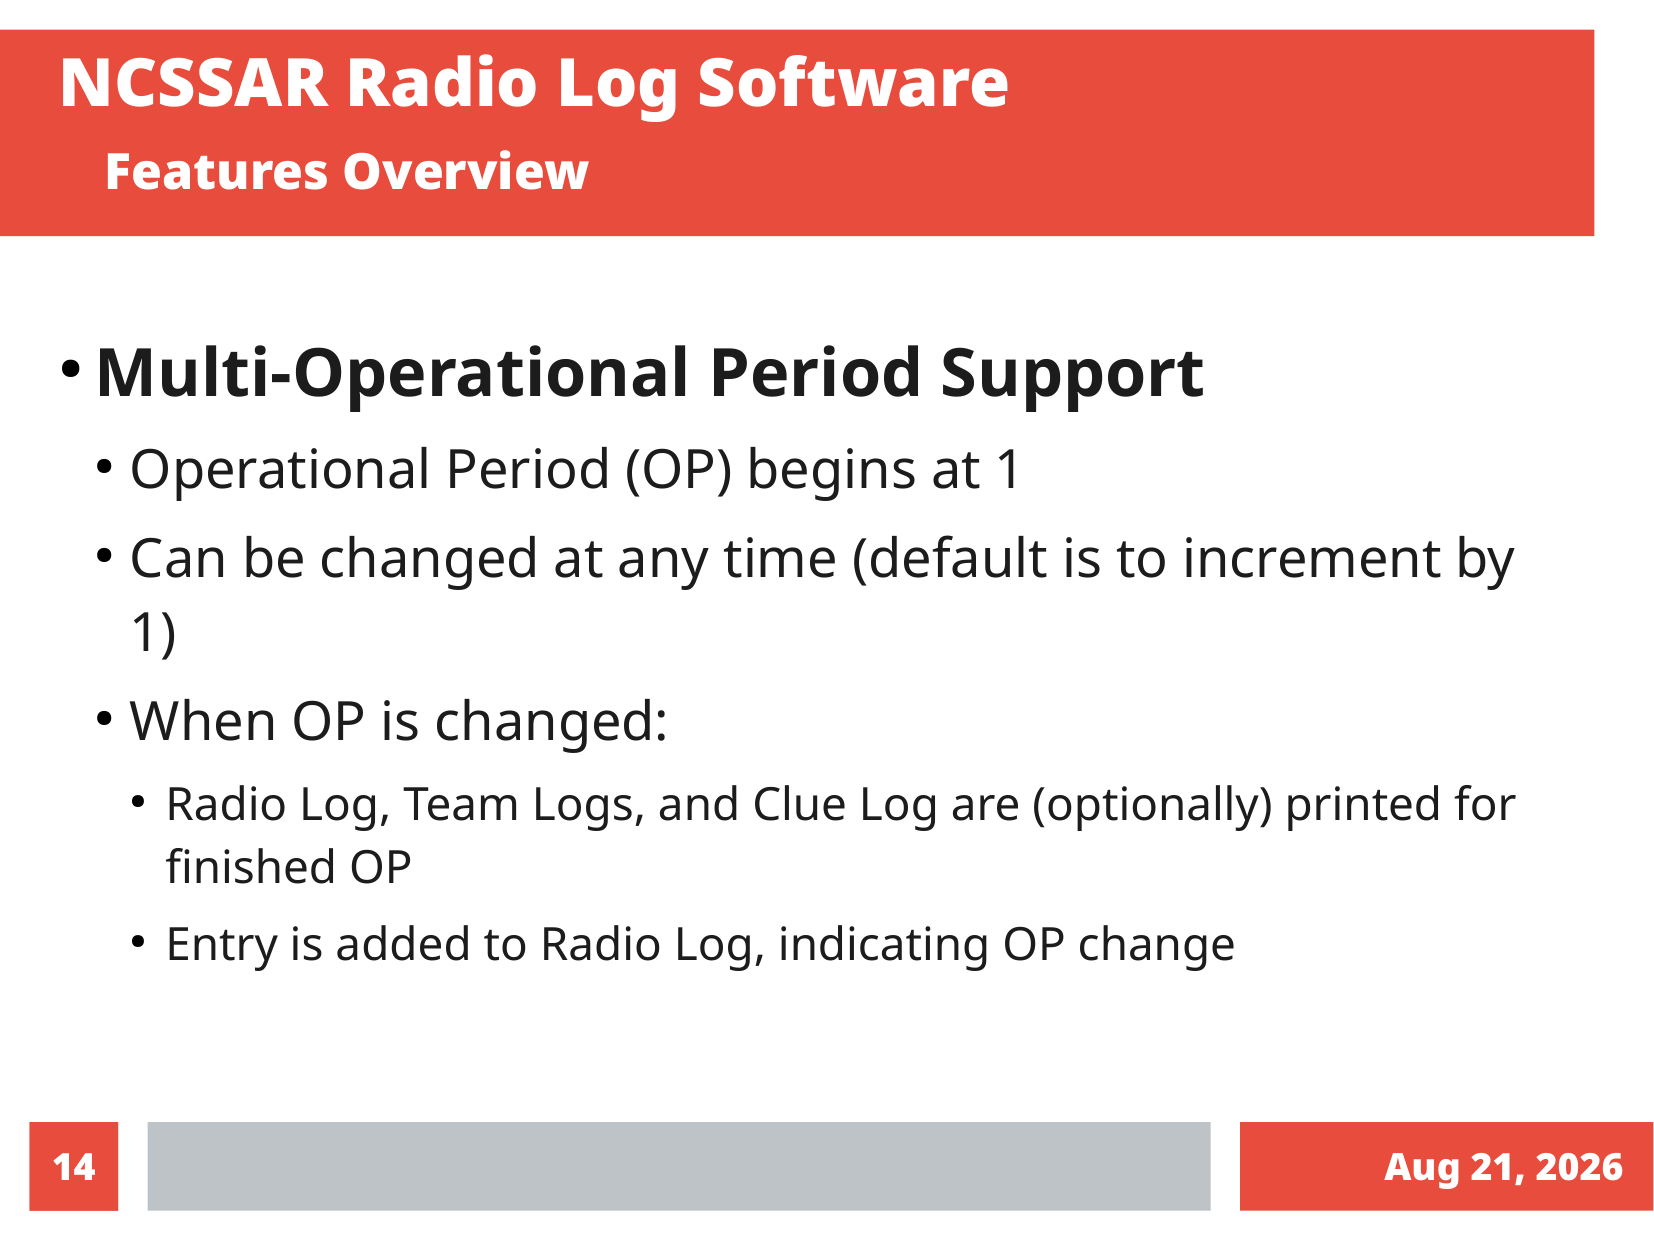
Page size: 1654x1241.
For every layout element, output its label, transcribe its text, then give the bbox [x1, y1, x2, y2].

subtitle Multi-Operational Period Support Operational Period (OP) begins at 1 Can be changed at any time (default is to increment by 1) When OP is changed: Radio Log, Team Logs, and Clue Log are (optionally) printed for finished OP Entry is added to Radio Log, indicating OP change [59, 324, 1565, 1093]
title NCSSAR Radio Log Software Features Overview [59, 48, 1595, 207]
